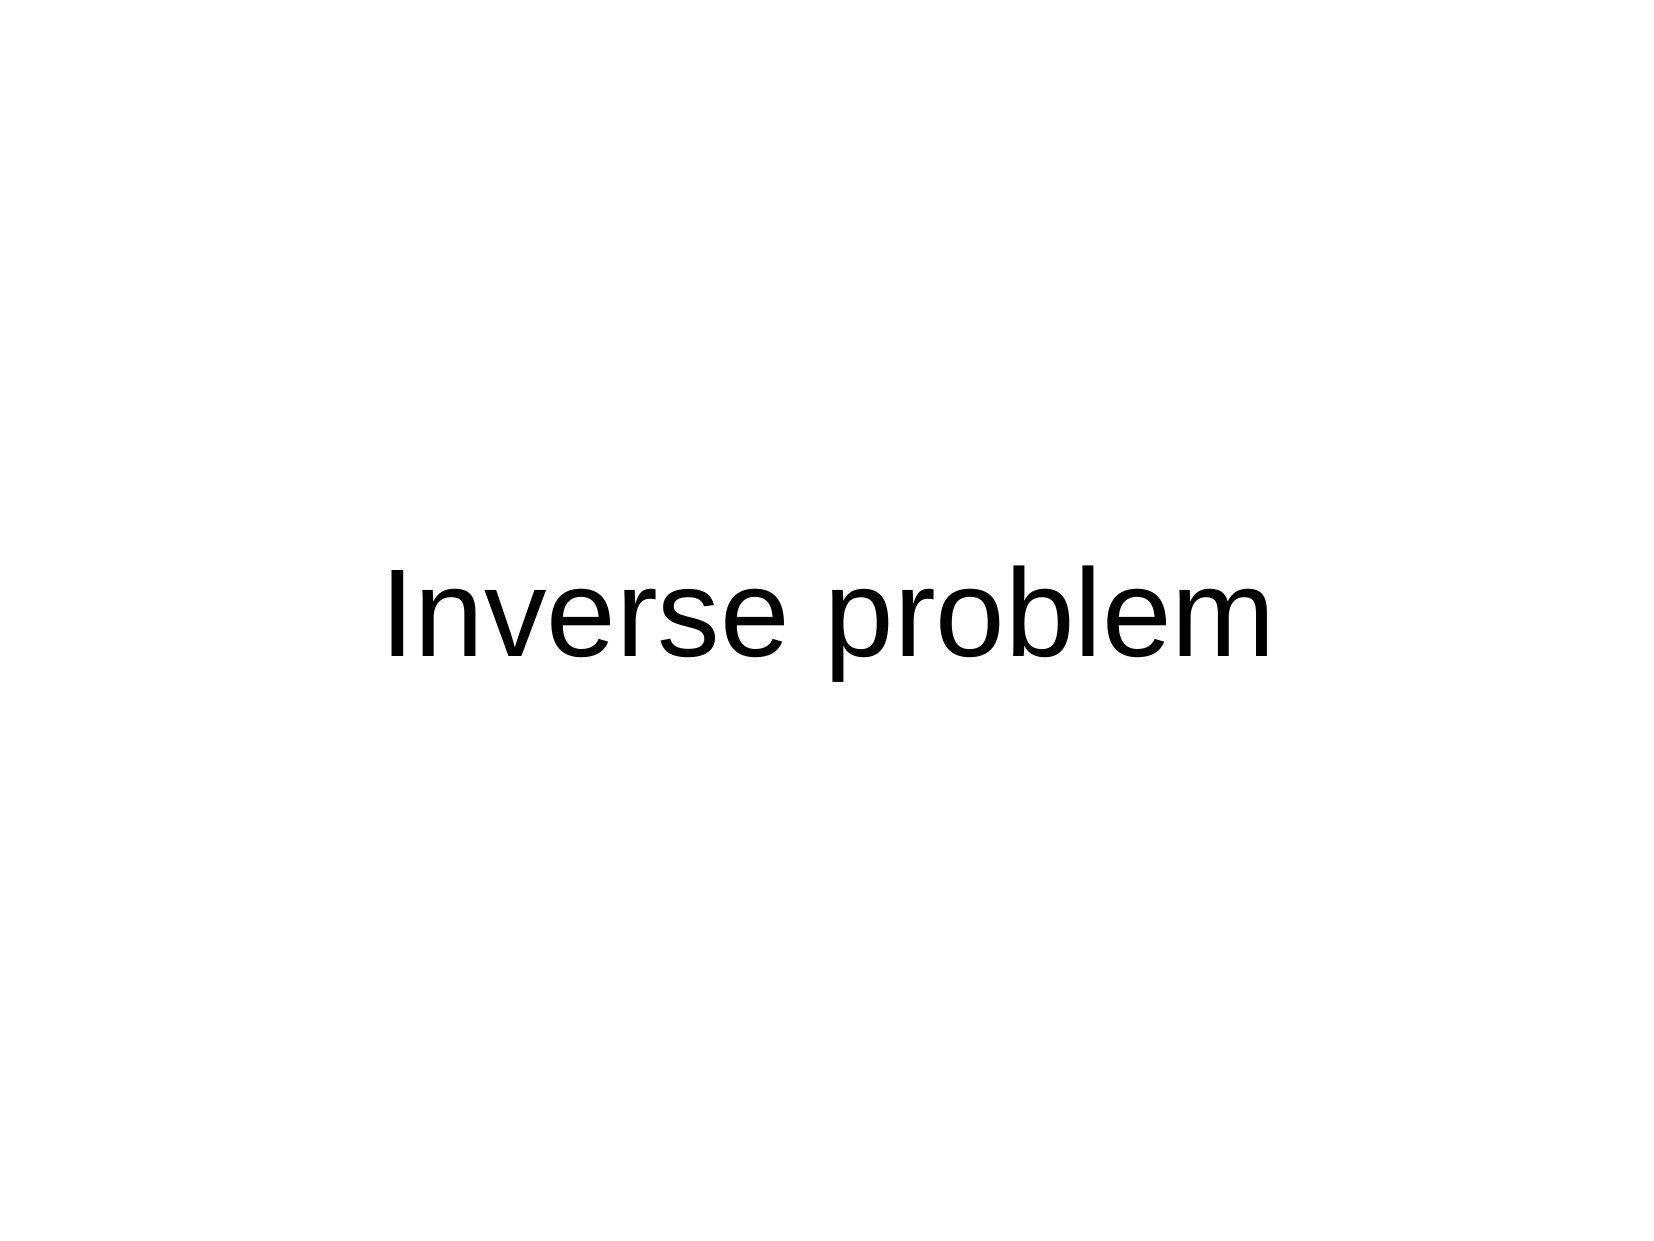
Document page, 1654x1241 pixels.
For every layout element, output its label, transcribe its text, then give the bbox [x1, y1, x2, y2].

text_box Inverse problem [365, 535, 1288, 706]
